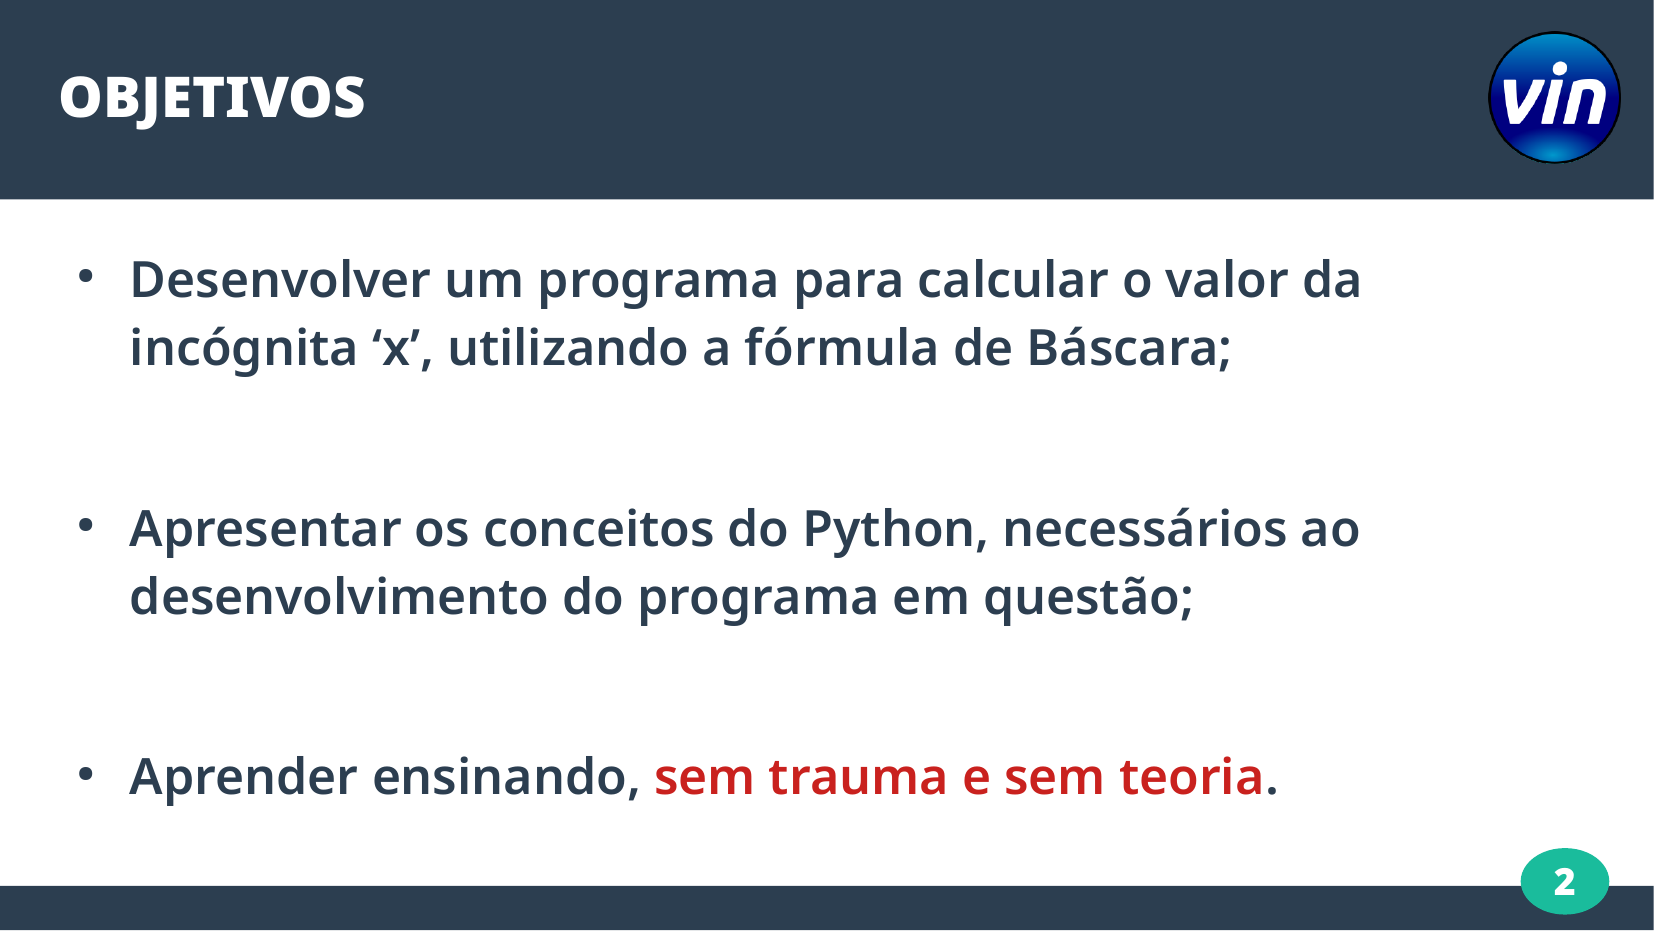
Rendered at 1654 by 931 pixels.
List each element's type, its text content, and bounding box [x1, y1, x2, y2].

title OBJETIVOS [59, 37, 1488, 155]
list Desenvolver um programa para calcular o valor da incógnita ‘x’, utilizando a fórmula de Báscara; Apresentar os conceitos do Python, necessários ao desenvolvimento do programa em questão; Aprender ensinando, sem trauma e sem teoria. [59, 243, 1595, 864]
picture [1488, 31, 1621, 164]
